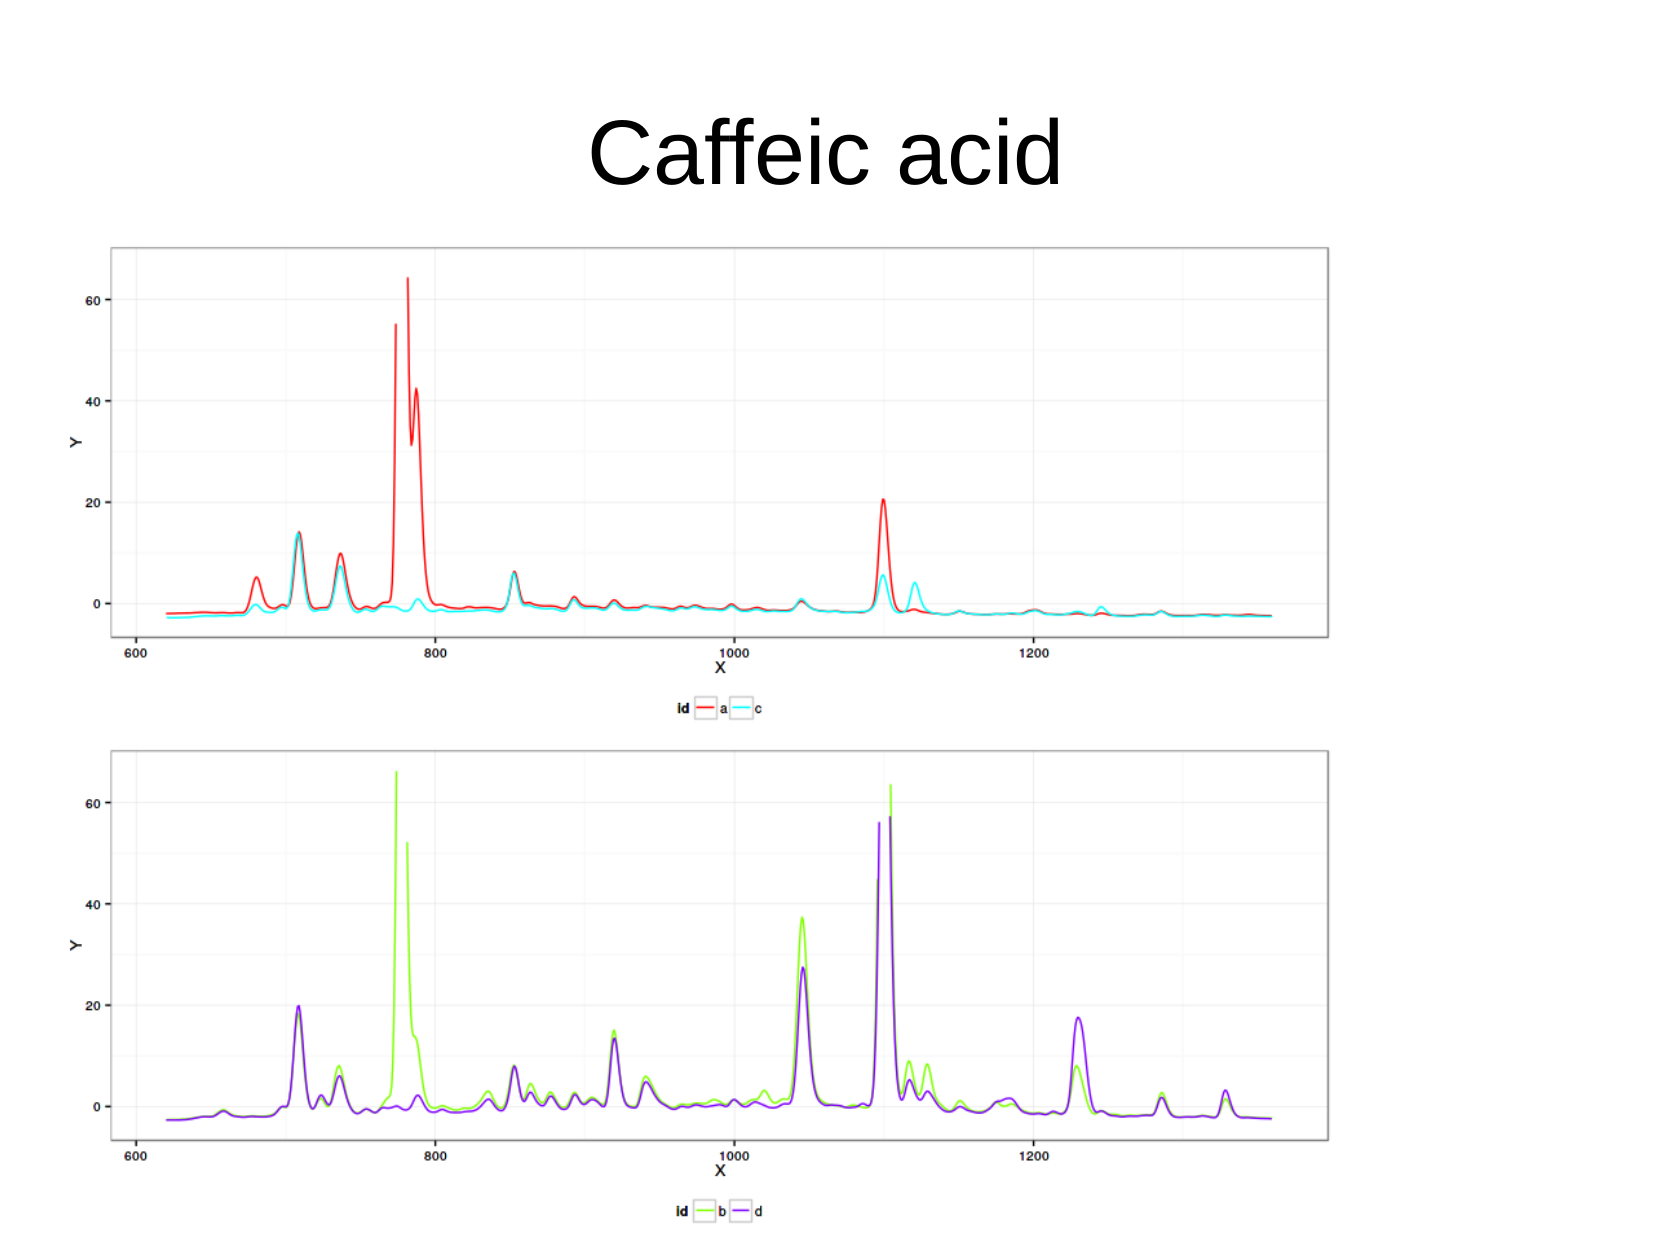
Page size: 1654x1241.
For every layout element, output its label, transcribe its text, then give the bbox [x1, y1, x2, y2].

picture [56, 229, 1347, 1241]
title Caffeic acid [82, 49, 1571, 257]
